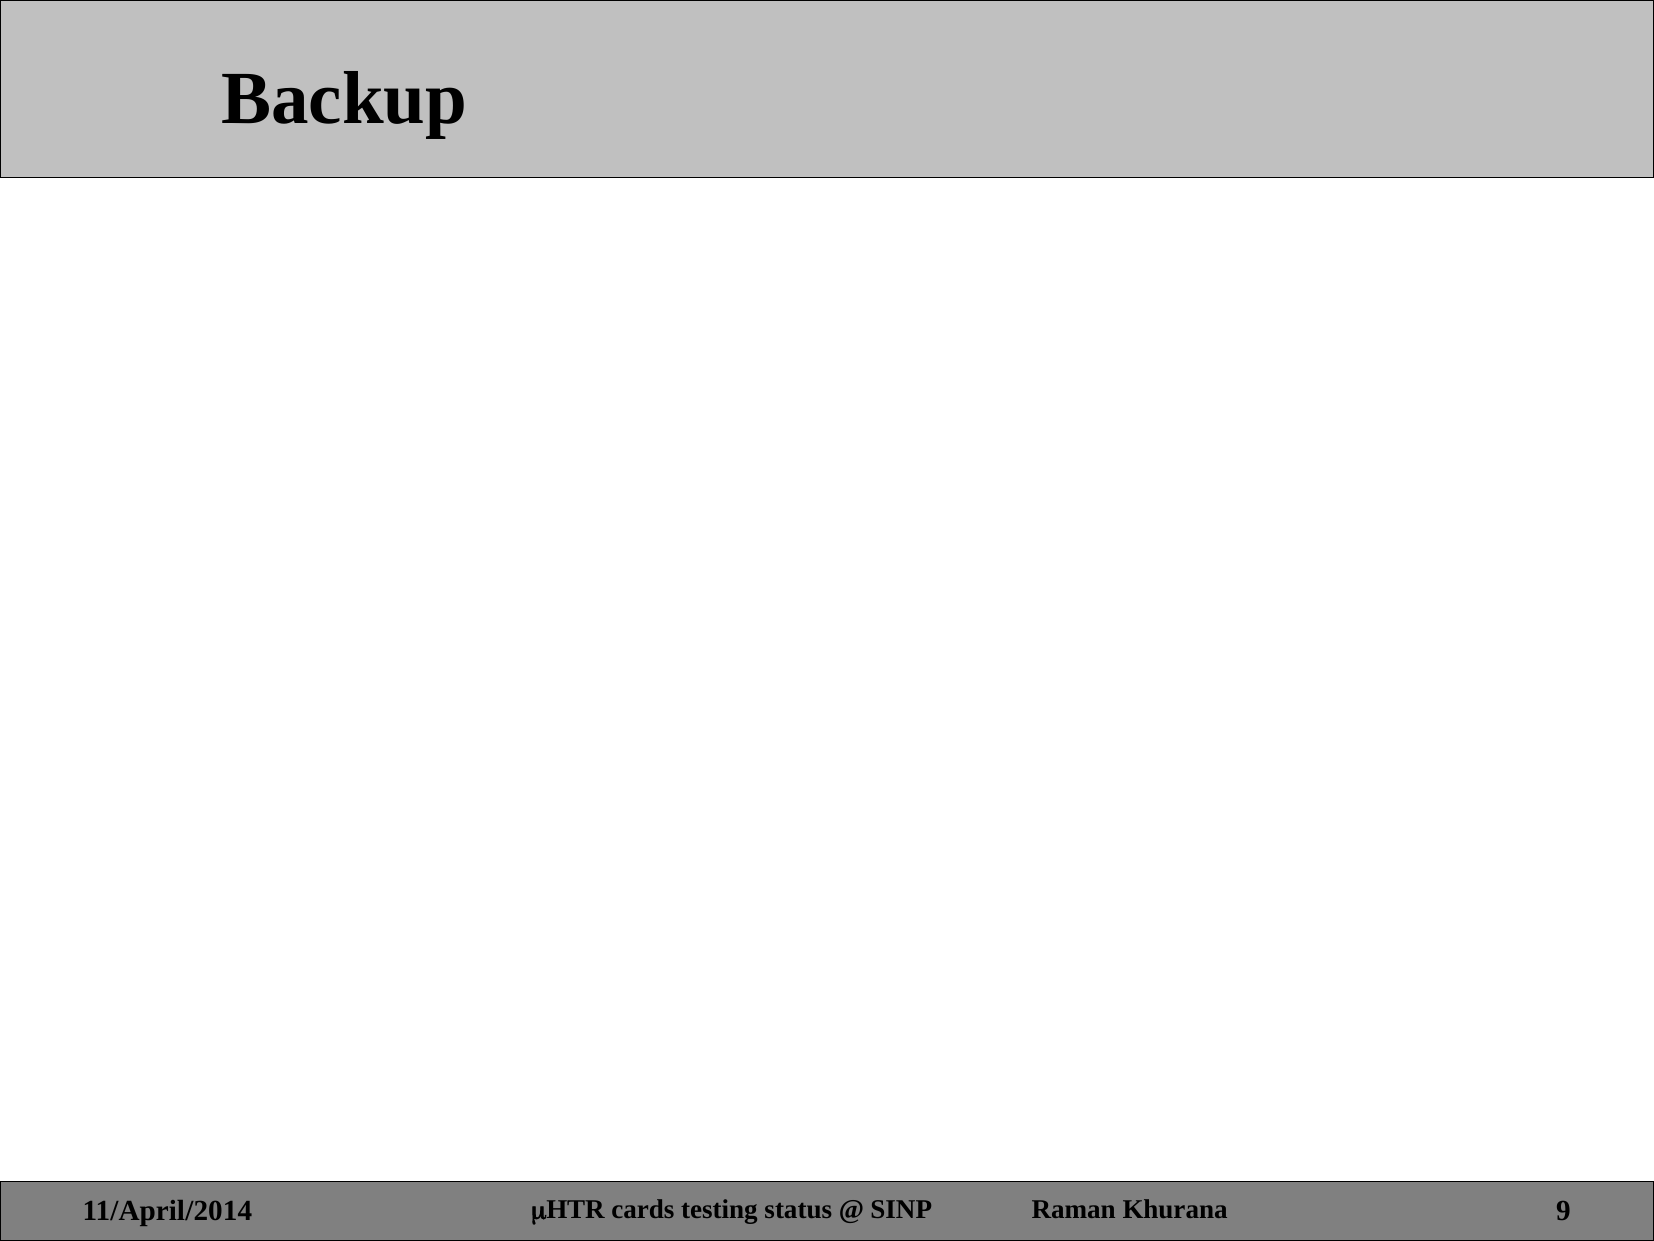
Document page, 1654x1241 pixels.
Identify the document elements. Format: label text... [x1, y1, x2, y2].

text_box Backup [206, 49, 1654, 148]
